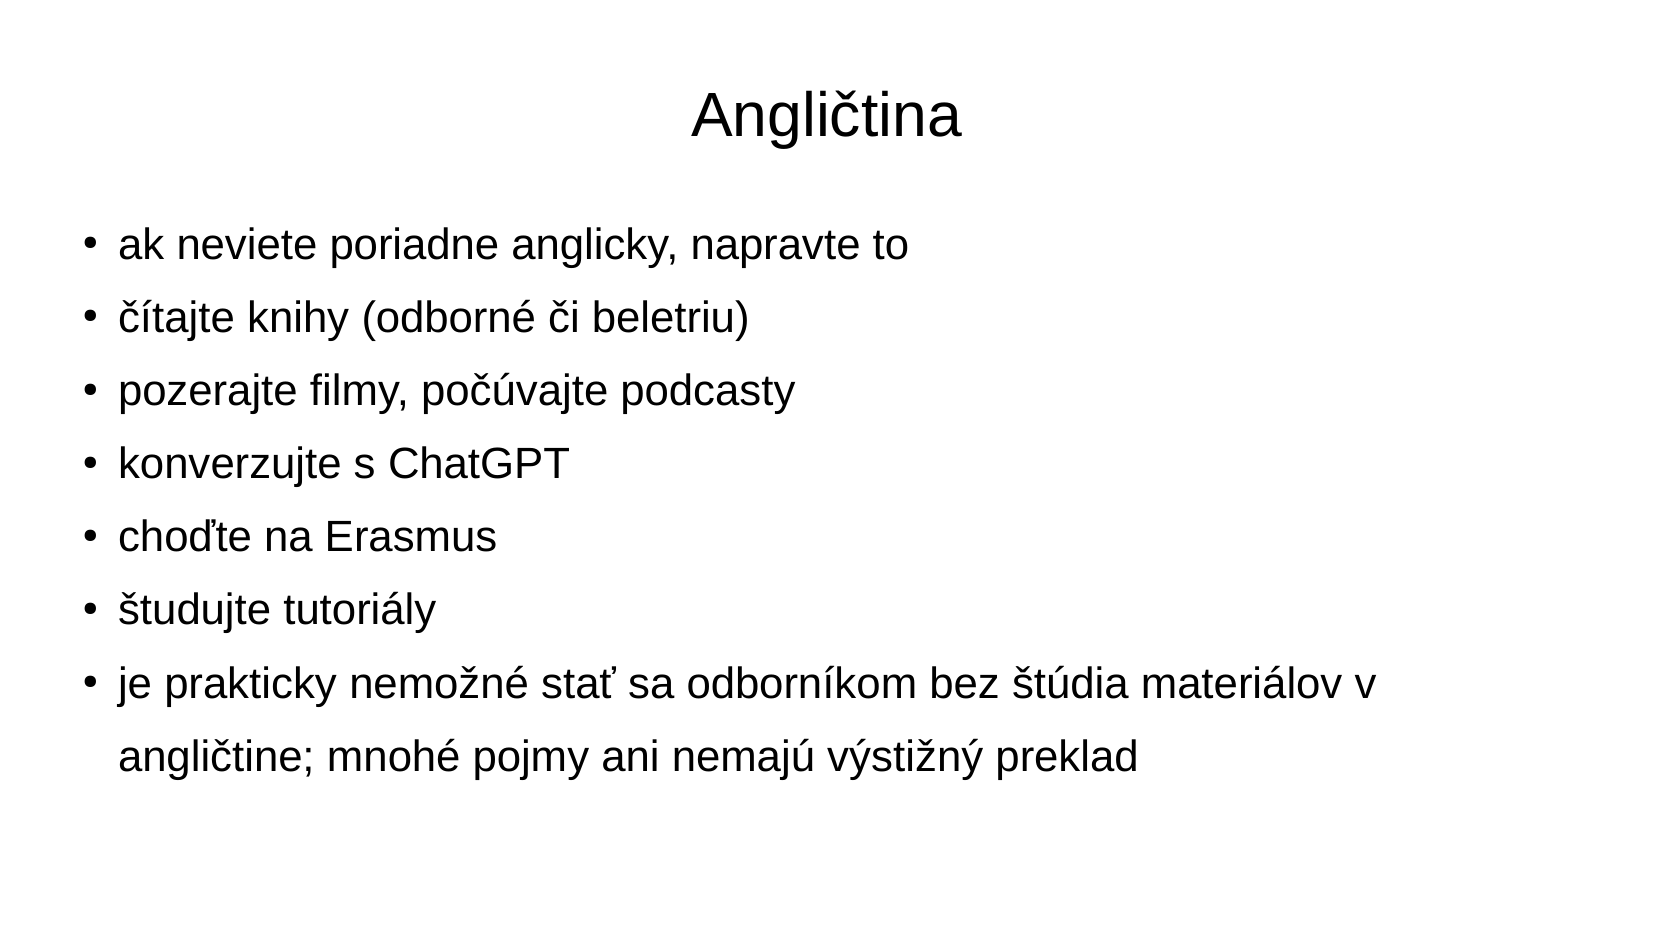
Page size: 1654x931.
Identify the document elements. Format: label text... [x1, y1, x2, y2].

subtitle ak neviete poriadne anglicky, napravte to čítajte knihy (odborné či beletriu) pozerajte filmy, počúvajte podcasty konverzujte s ChatGPT choďte na Erasmus študujte tutoriály je prakticky nemožné stať sa odborníkom bez štúdia materiálov v angličtine; mnohé pojmy ani nemajú výstižný preklad [82, 195, 1571, 781]
title Angličtina [82, 37, 1571, 193]
